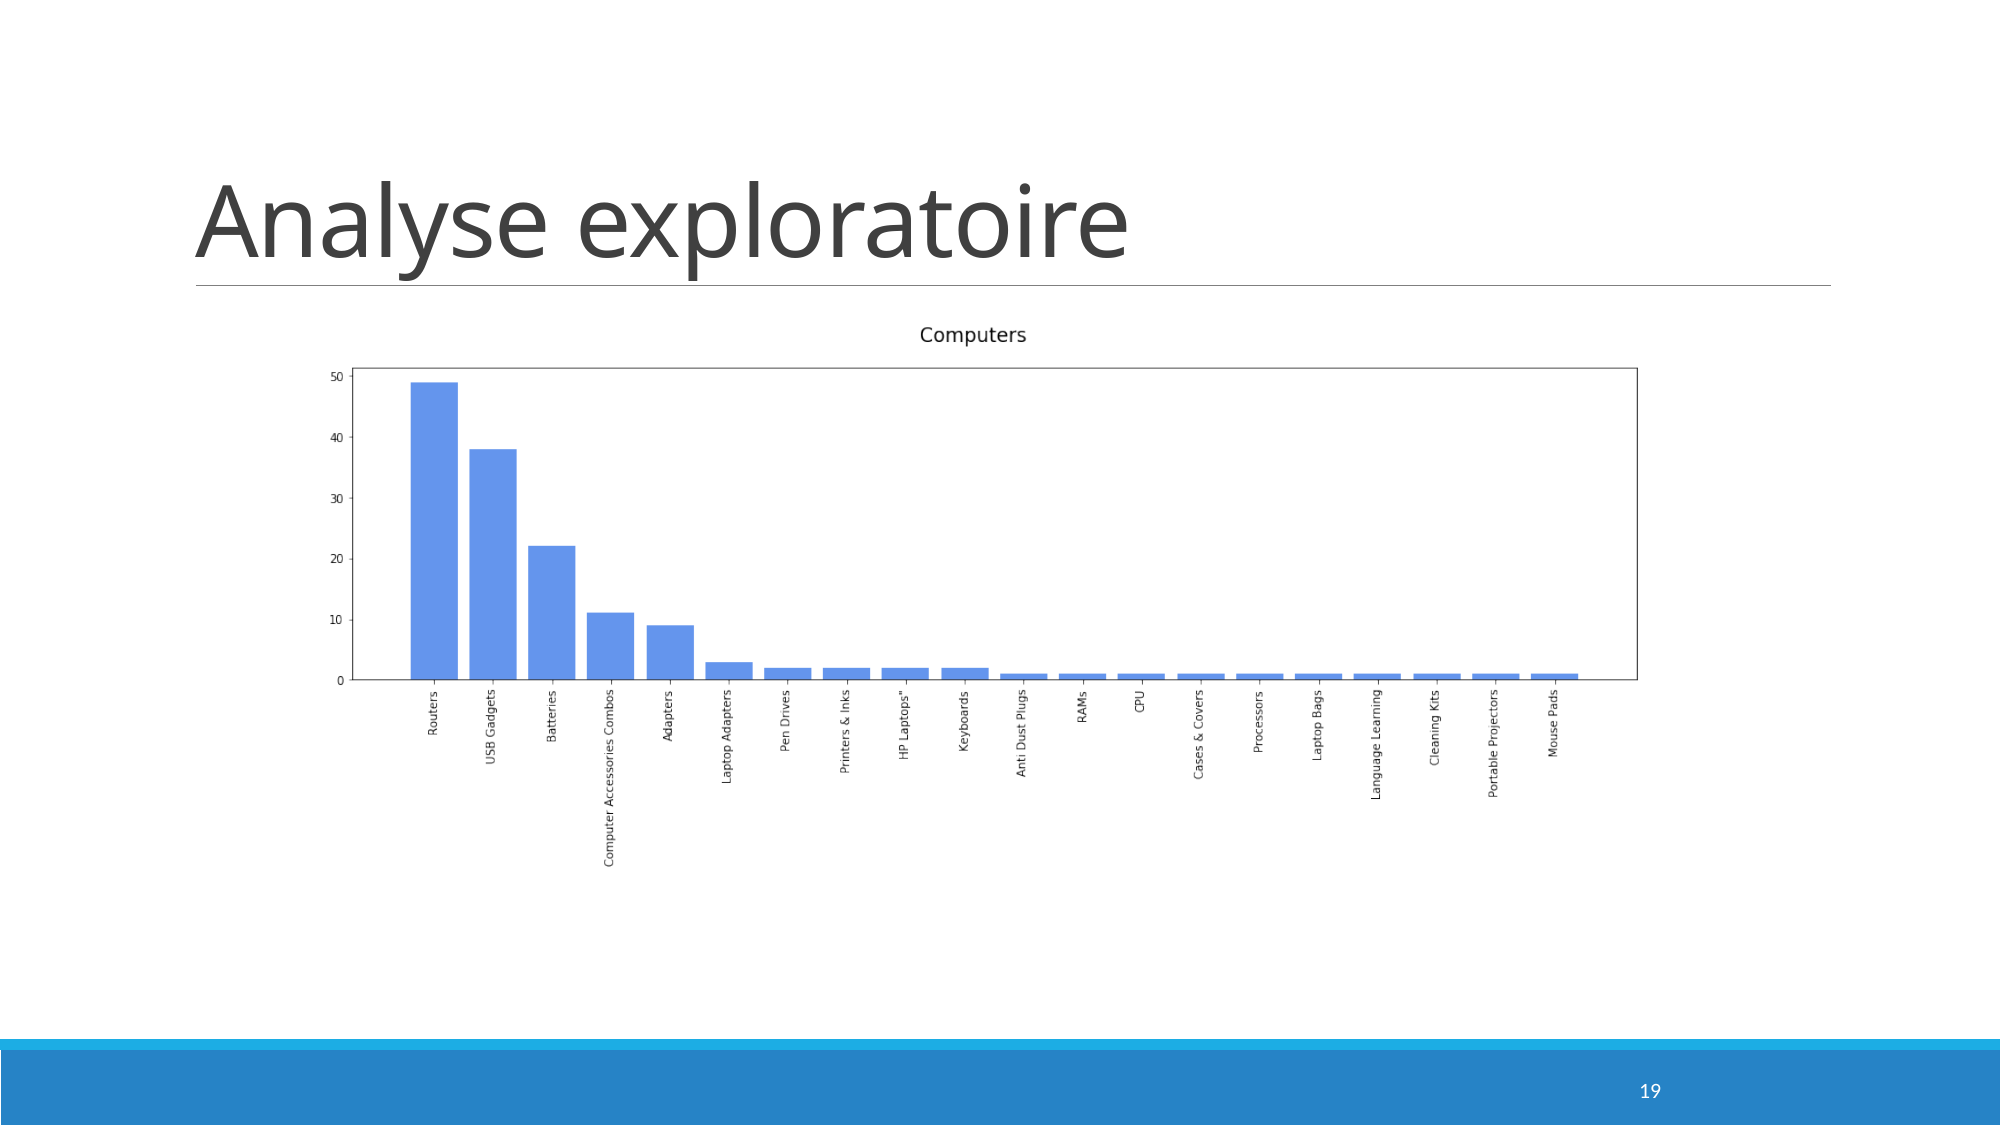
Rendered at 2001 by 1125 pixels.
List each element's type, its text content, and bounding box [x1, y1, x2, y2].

title Analyse exploratoire [180, 47, 1831, 286]
picture [321, 318, 1645, 874]
text_box [1624, 1059, 1840, 1120]
